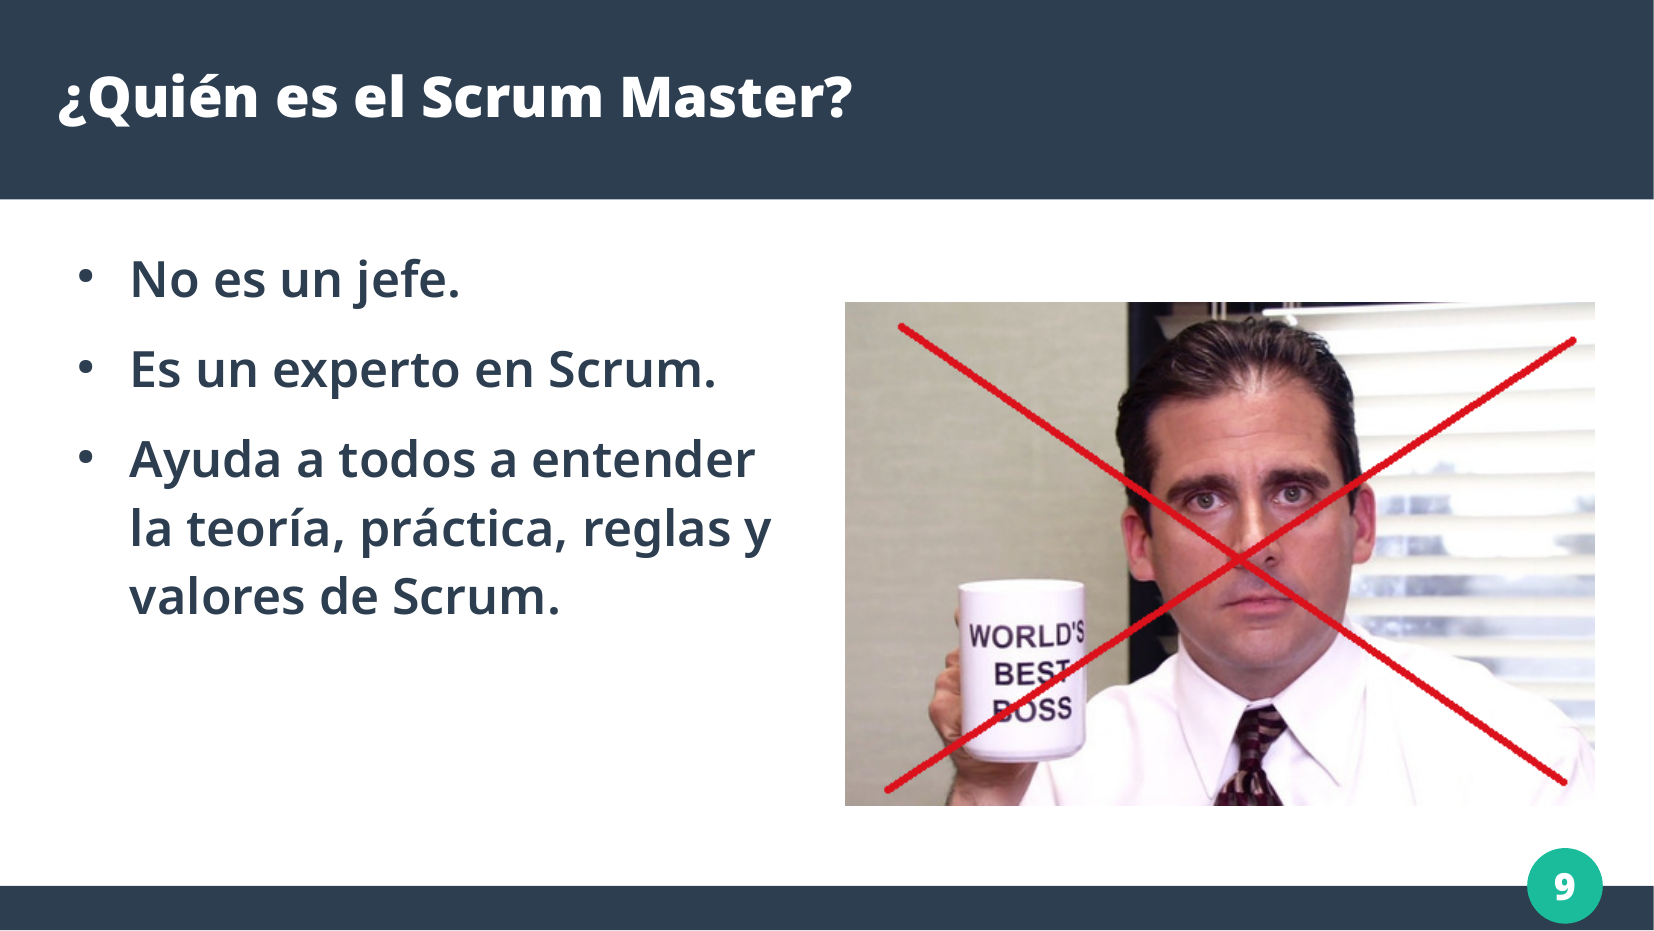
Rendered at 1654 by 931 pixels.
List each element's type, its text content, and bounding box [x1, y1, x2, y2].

list No es un jefe. Es un experto en Scrum. Ayuda a todos a entender la teoría, práctica, reglas y valores de Scrum. [59, 243, 809, 864]
title ¿Quién es el Scrum Master? [59, 37, 1595, 155]
picture [845, 302, 1595, 806]
